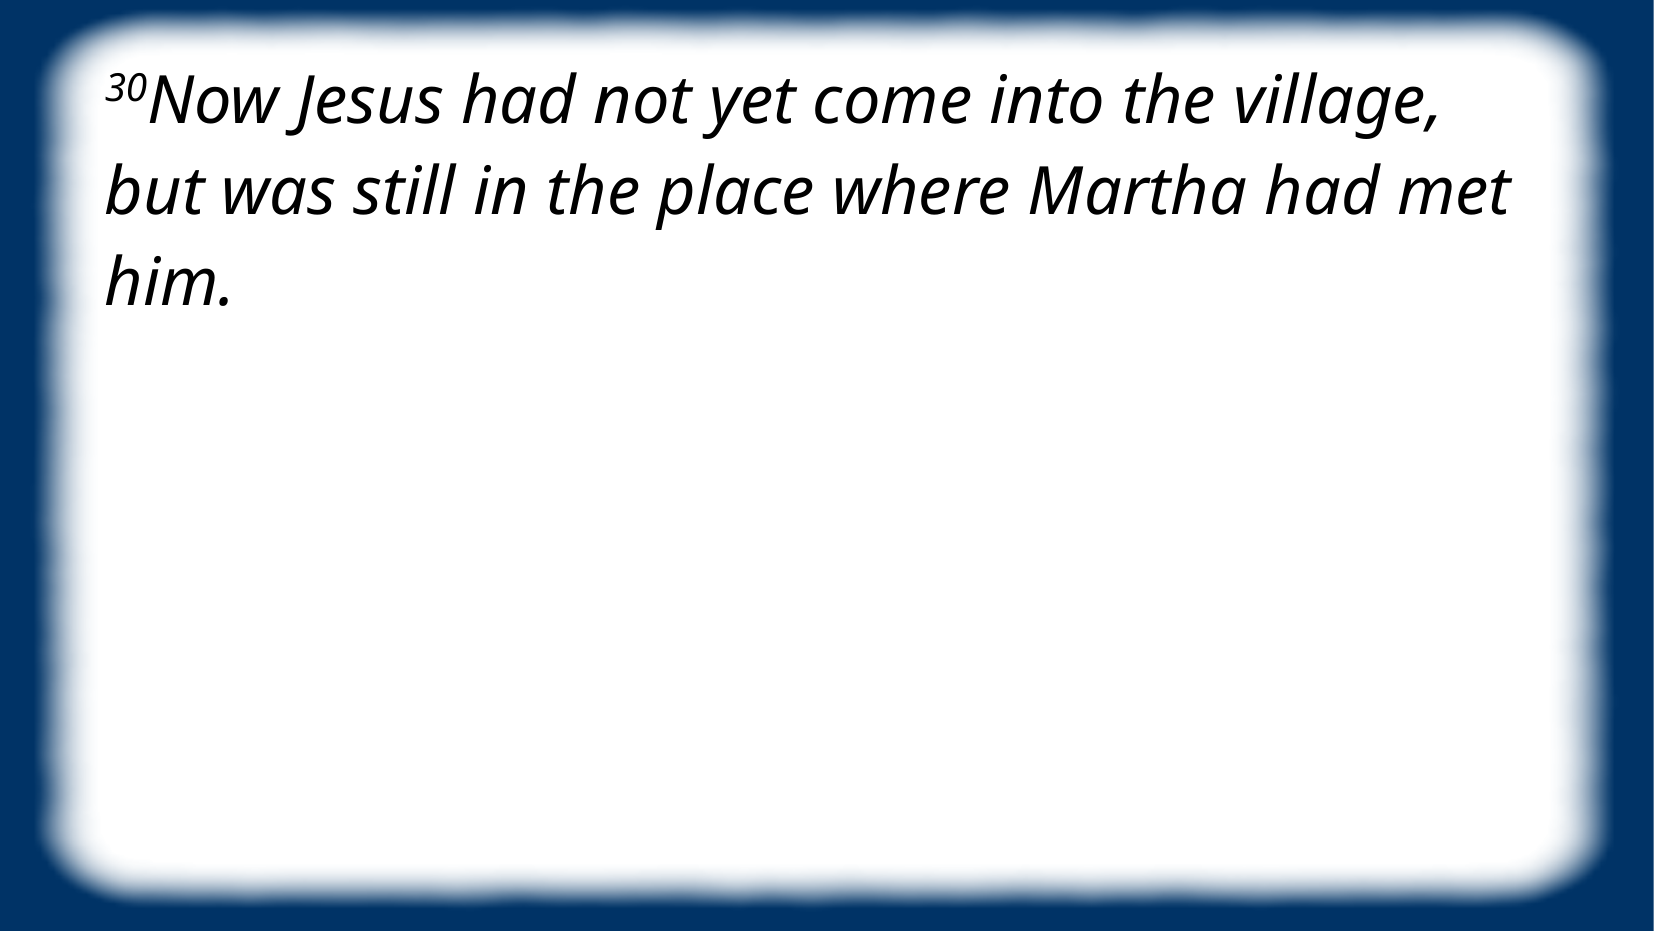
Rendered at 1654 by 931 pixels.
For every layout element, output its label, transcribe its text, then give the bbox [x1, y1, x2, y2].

picture [0, 0, 1654, 931]
text_box 30Now Jesus had not yet come into the village, but was still in the place where Martha had met him. [90, 45, 1561, 327]
